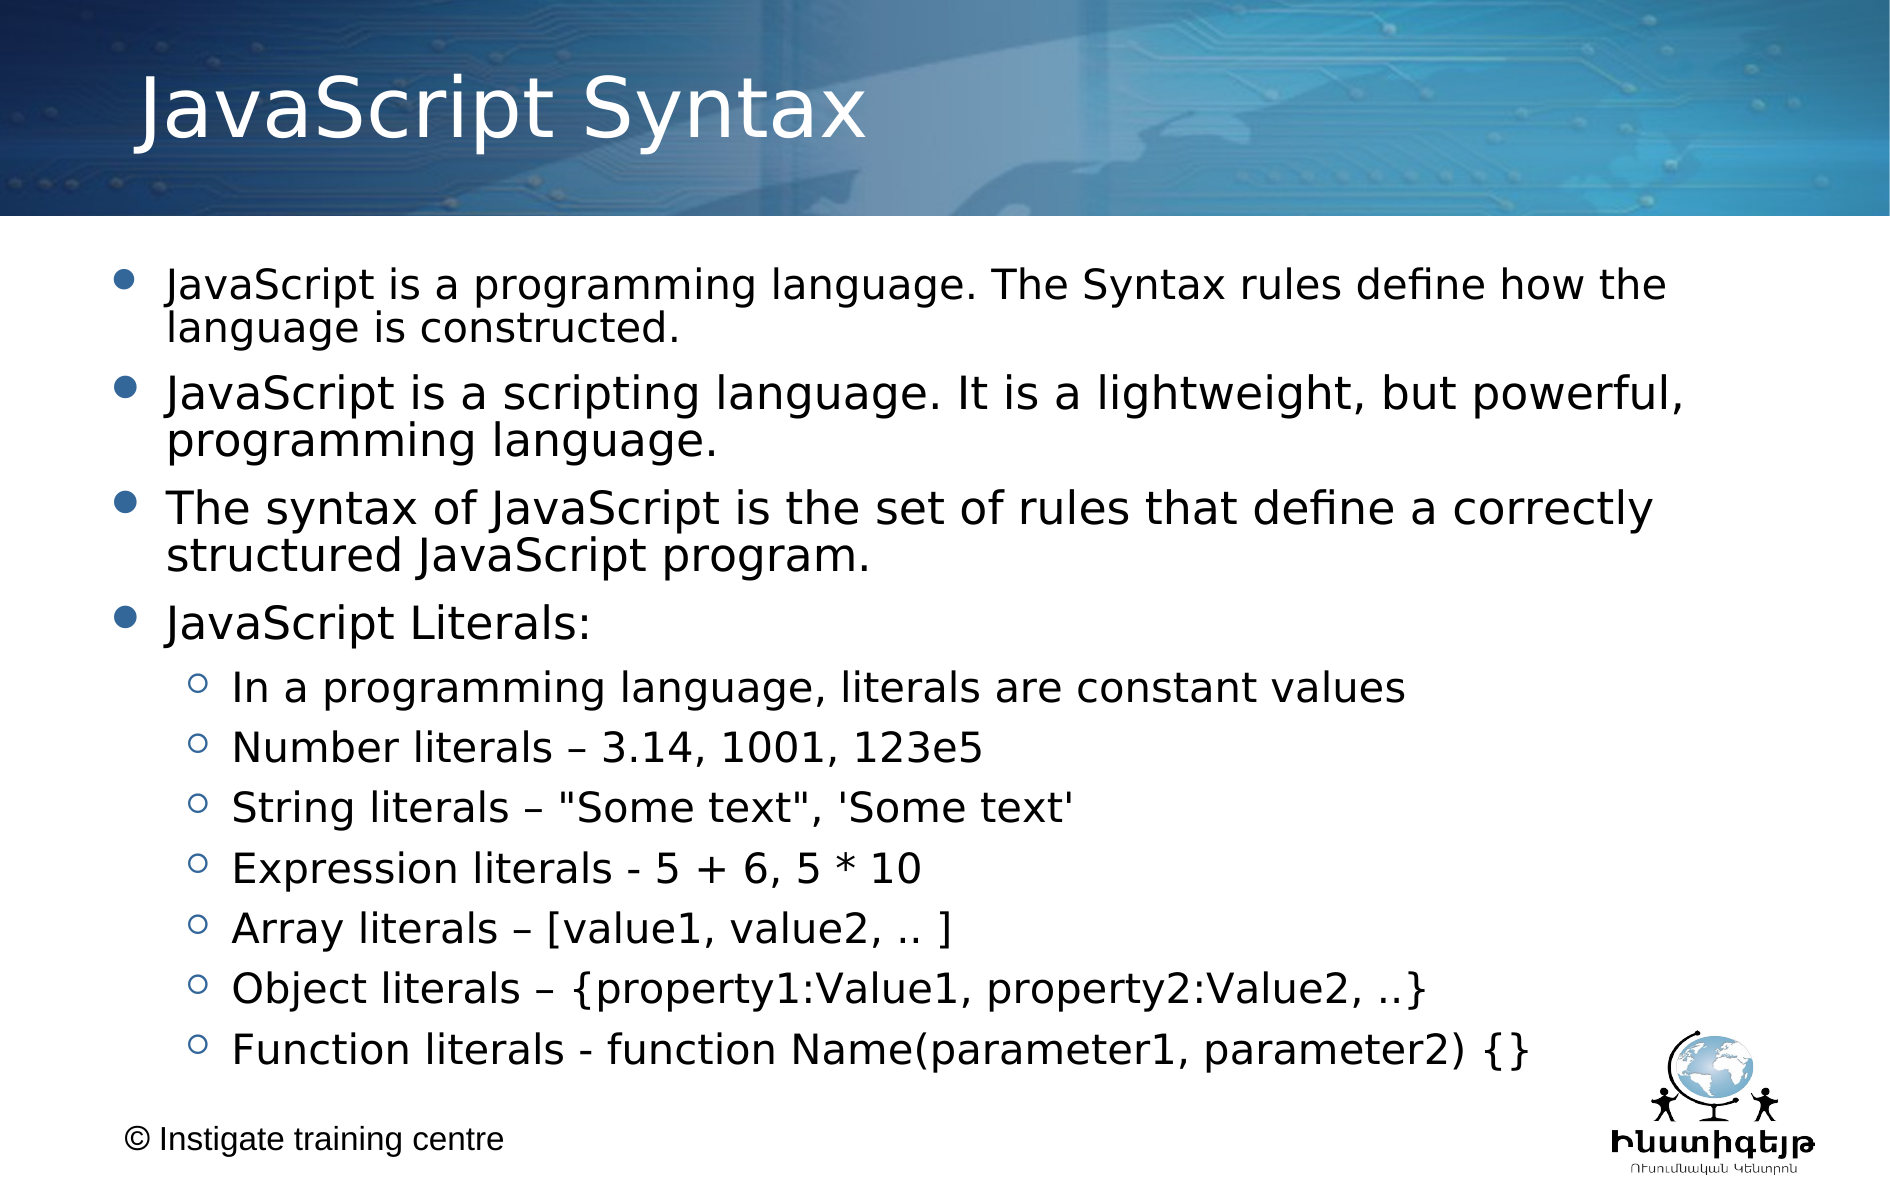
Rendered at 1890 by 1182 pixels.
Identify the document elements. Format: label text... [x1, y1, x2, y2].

picture [1612, 1030, 1815, 1175]
picture [0, 0, 1890, 216]
list JavaScript is a programming language. The Syntax rules define how the language is constructed. JavaScript is a scripting language. It is a lightweight, but powerful, programming language. The syntax of JavaScript is the set of rules that define a correctly structured JavaScript program. JavaScript Literals: In a programming language, literals are constant values Number literals – 3.14, 1001, 123e5 String literals – "Some text", 'Some text' Expression literals - 5 + 6, 5 * 10 Array literals – [value1, value2, .. ] Object literals – {property1:Value1, property2:Value2, ..} Function literals - function Name(parameter1, parameter2) {} [110, 264, 1801, 294]
